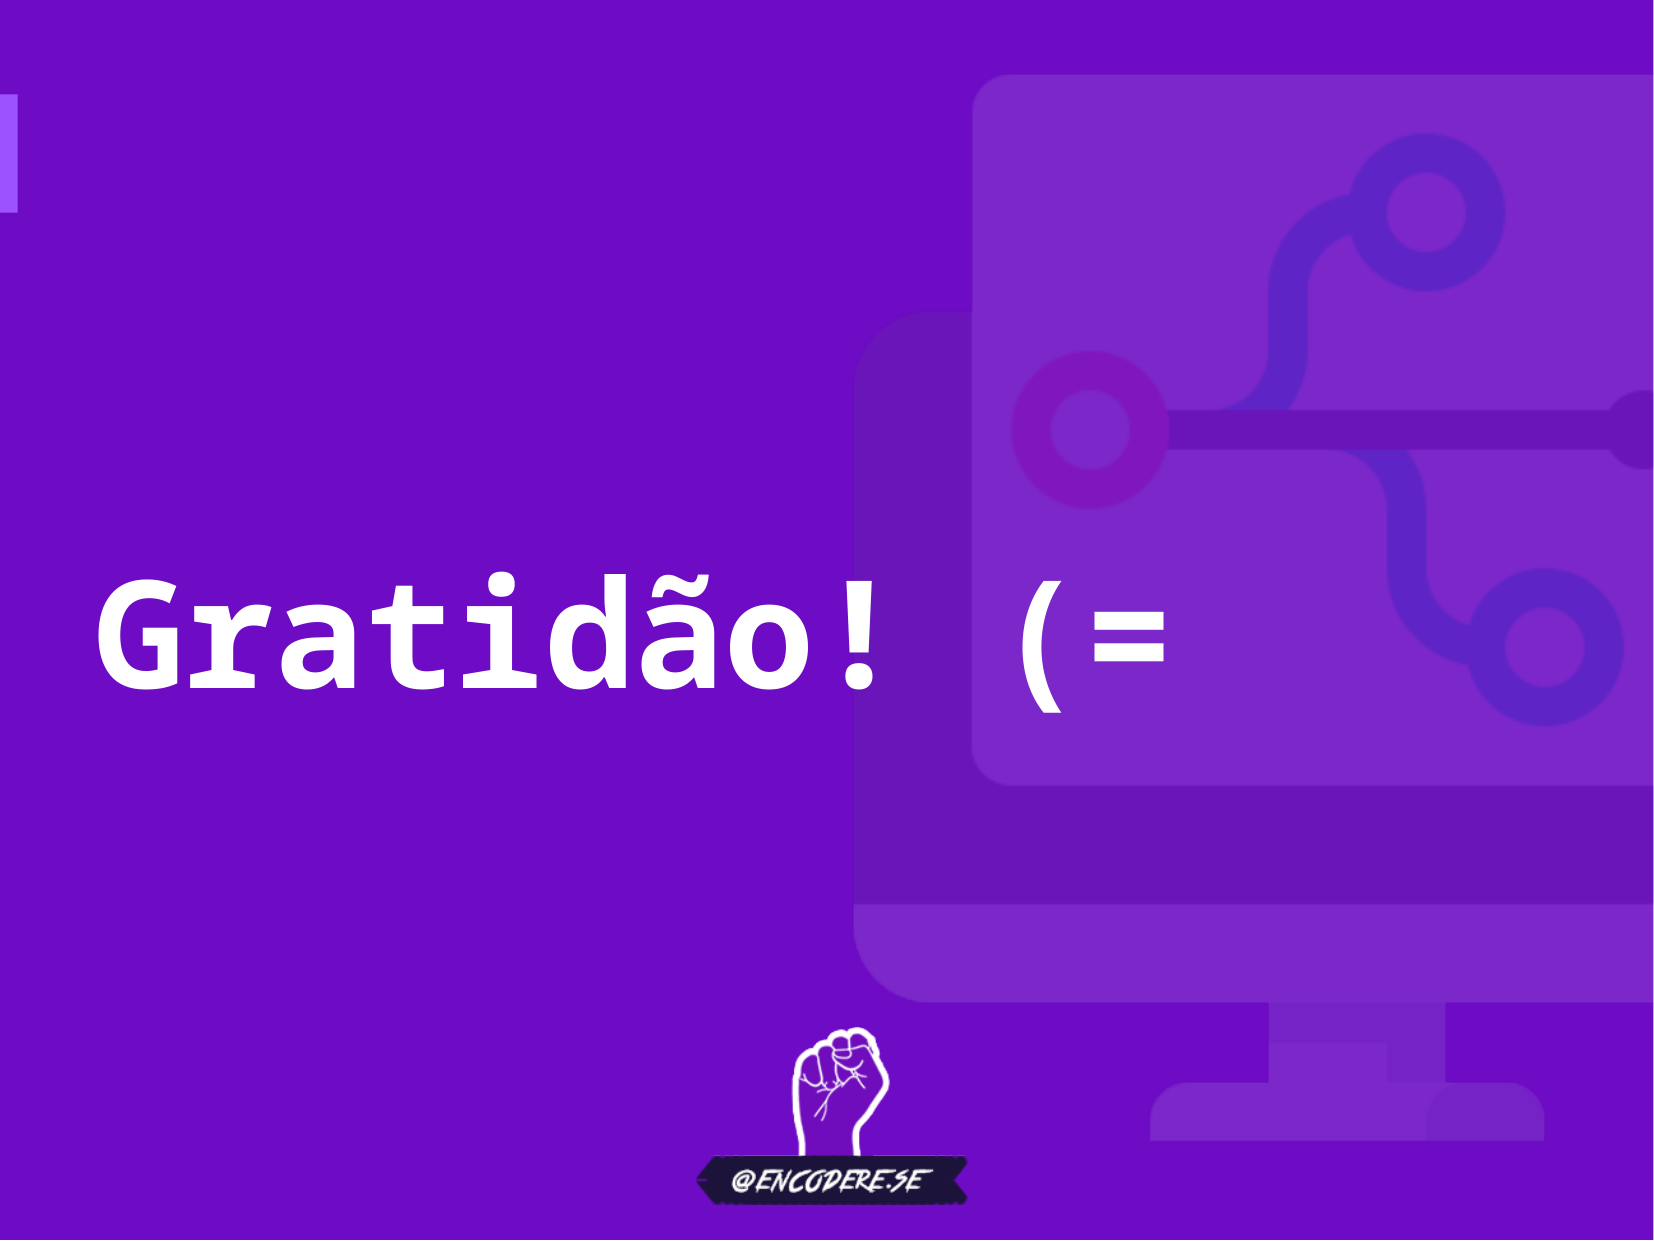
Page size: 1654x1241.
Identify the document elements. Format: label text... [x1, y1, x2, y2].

title Gratidão! (= [94, 445, 1391, 815]
text_box [0, 94, 18, 213]
picture [696, 0, 1654, 1241]
